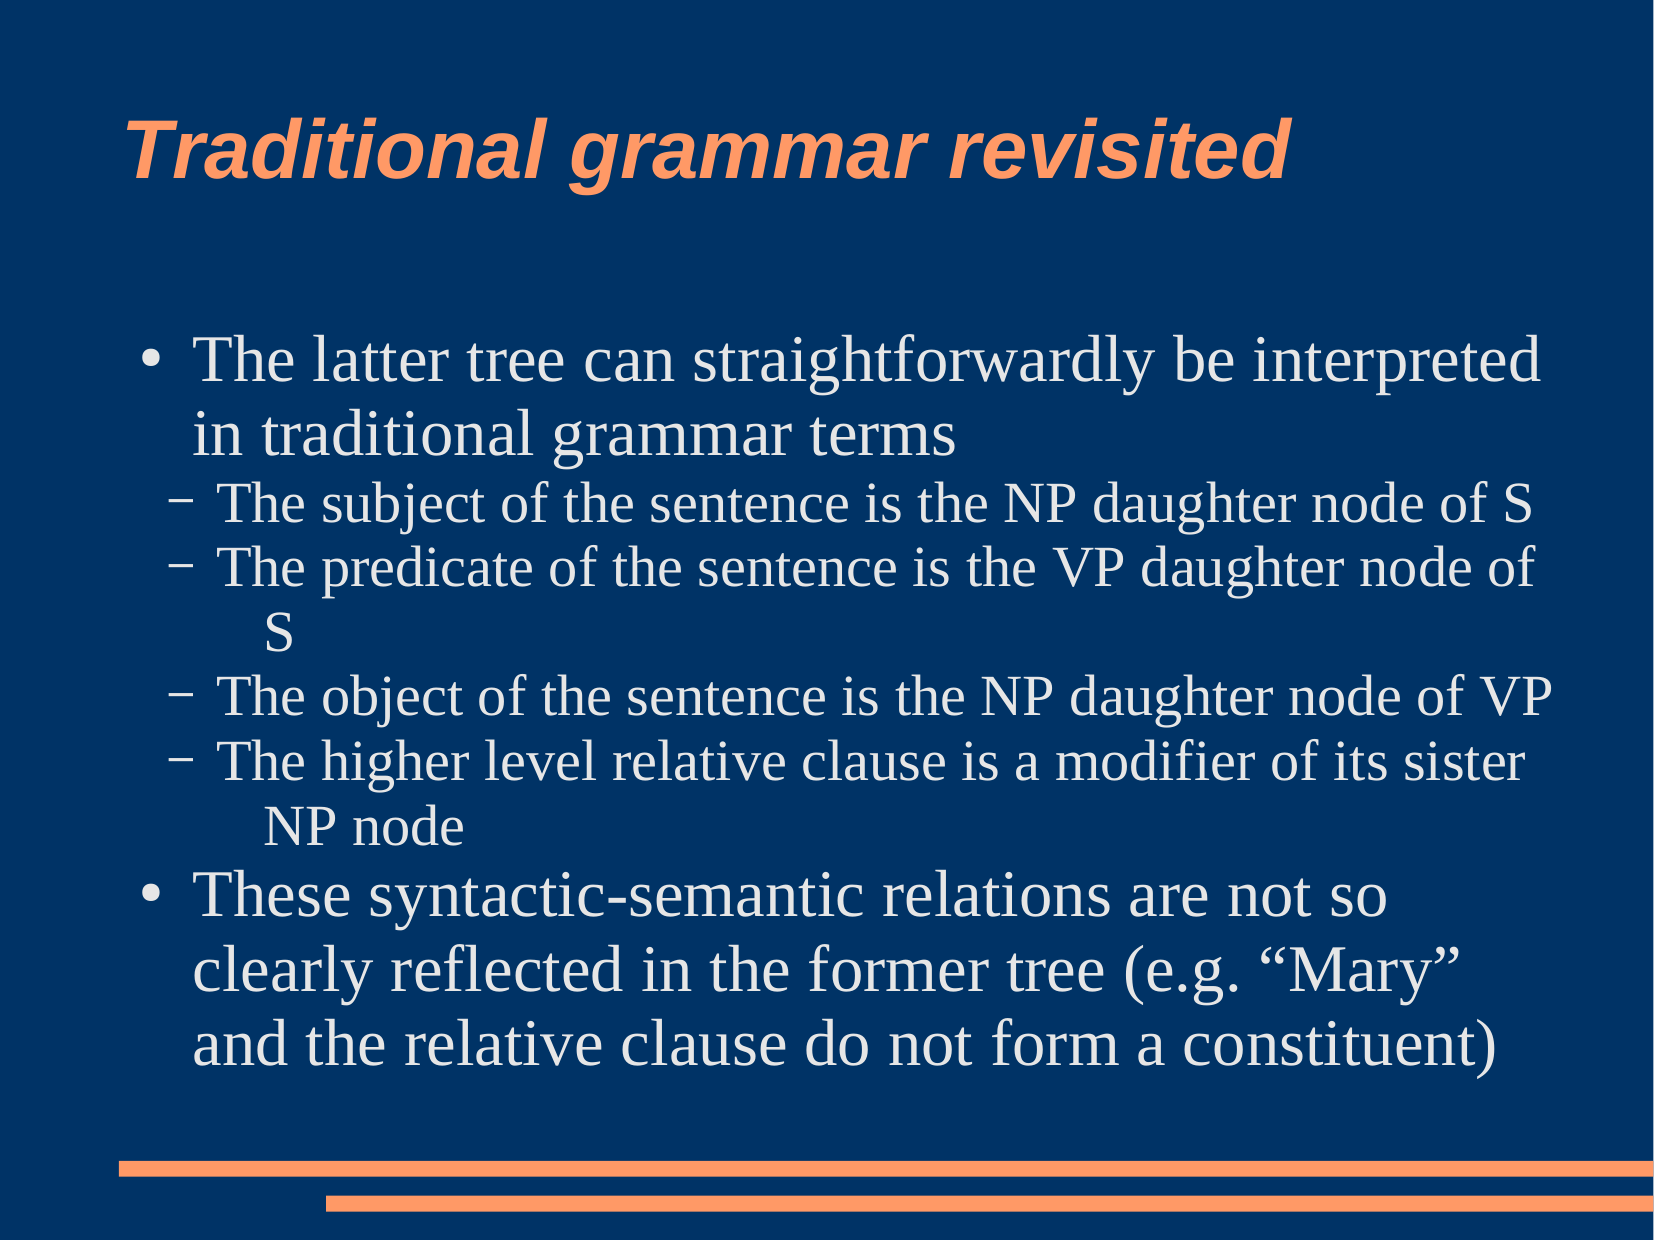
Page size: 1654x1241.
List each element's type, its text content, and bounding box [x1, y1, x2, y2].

title Traditional grammar revisited [121, 46, 1534, 254]
list The latter tree can straightforwardly be interpreted in traditional grammar terms The subject of the sentence is the NP daughter node of S The predicate of the sentence is the VP daughter node of S The object of the sentence is the NP daughter node of VP The higher level relative clause is a modifier of its sister NP node These syntactic-semantic relations are not so clearly reflected in the former tree (e.g. “Mary” and the relative clause do not form a constituent) [121, 322, 1561, 1132]
